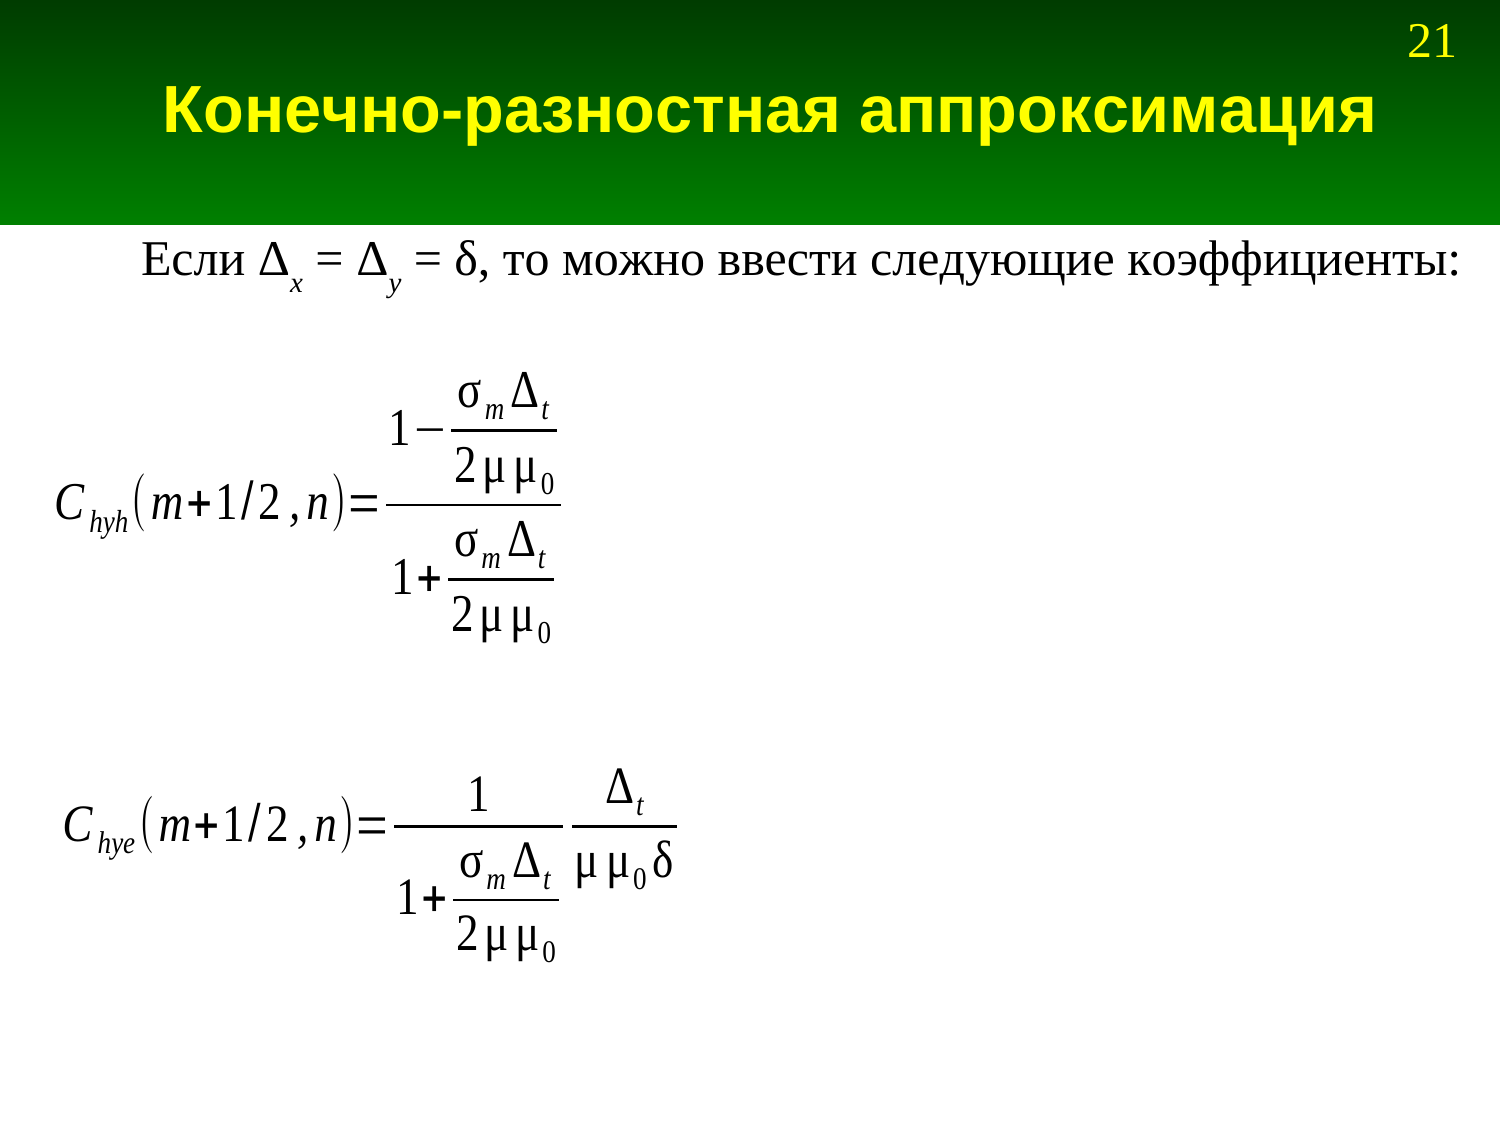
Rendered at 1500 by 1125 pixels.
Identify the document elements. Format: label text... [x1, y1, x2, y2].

title Конечно-разностная аппроксимация [100, 7, 1441, 204]
chart [35, 359, 583, 650]
text_box Если Δx = Δy = δ, то можно ввести следующие коэффициенты: [126, 218, 1477, 306]
chart [43, 756, 698, 970]
